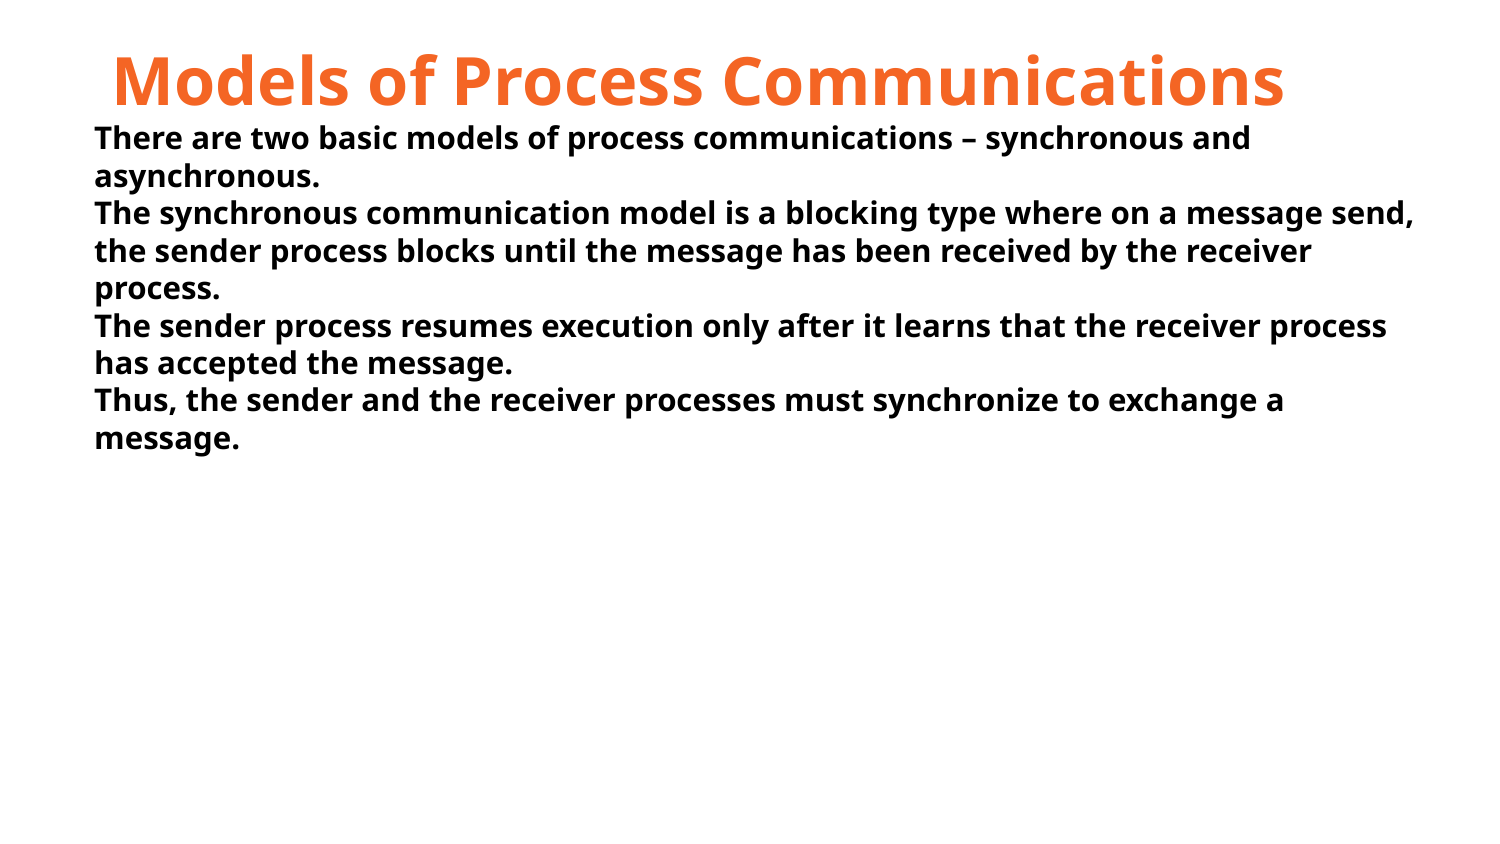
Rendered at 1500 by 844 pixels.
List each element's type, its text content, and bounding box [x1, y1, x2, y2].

title Models of Process Communications There are two basic models of process communications – synchronous and asynchronous. The synchronous communication model is a blocking type where on a message send, the sender process blocks until the message has been received by the receiver process. The sender process resumes execution only after it learns that the receiver process has accepted the message. Thus, the sender and the receiver processes must synchronize to exchange a message. [79, 23, 1441, 125]
